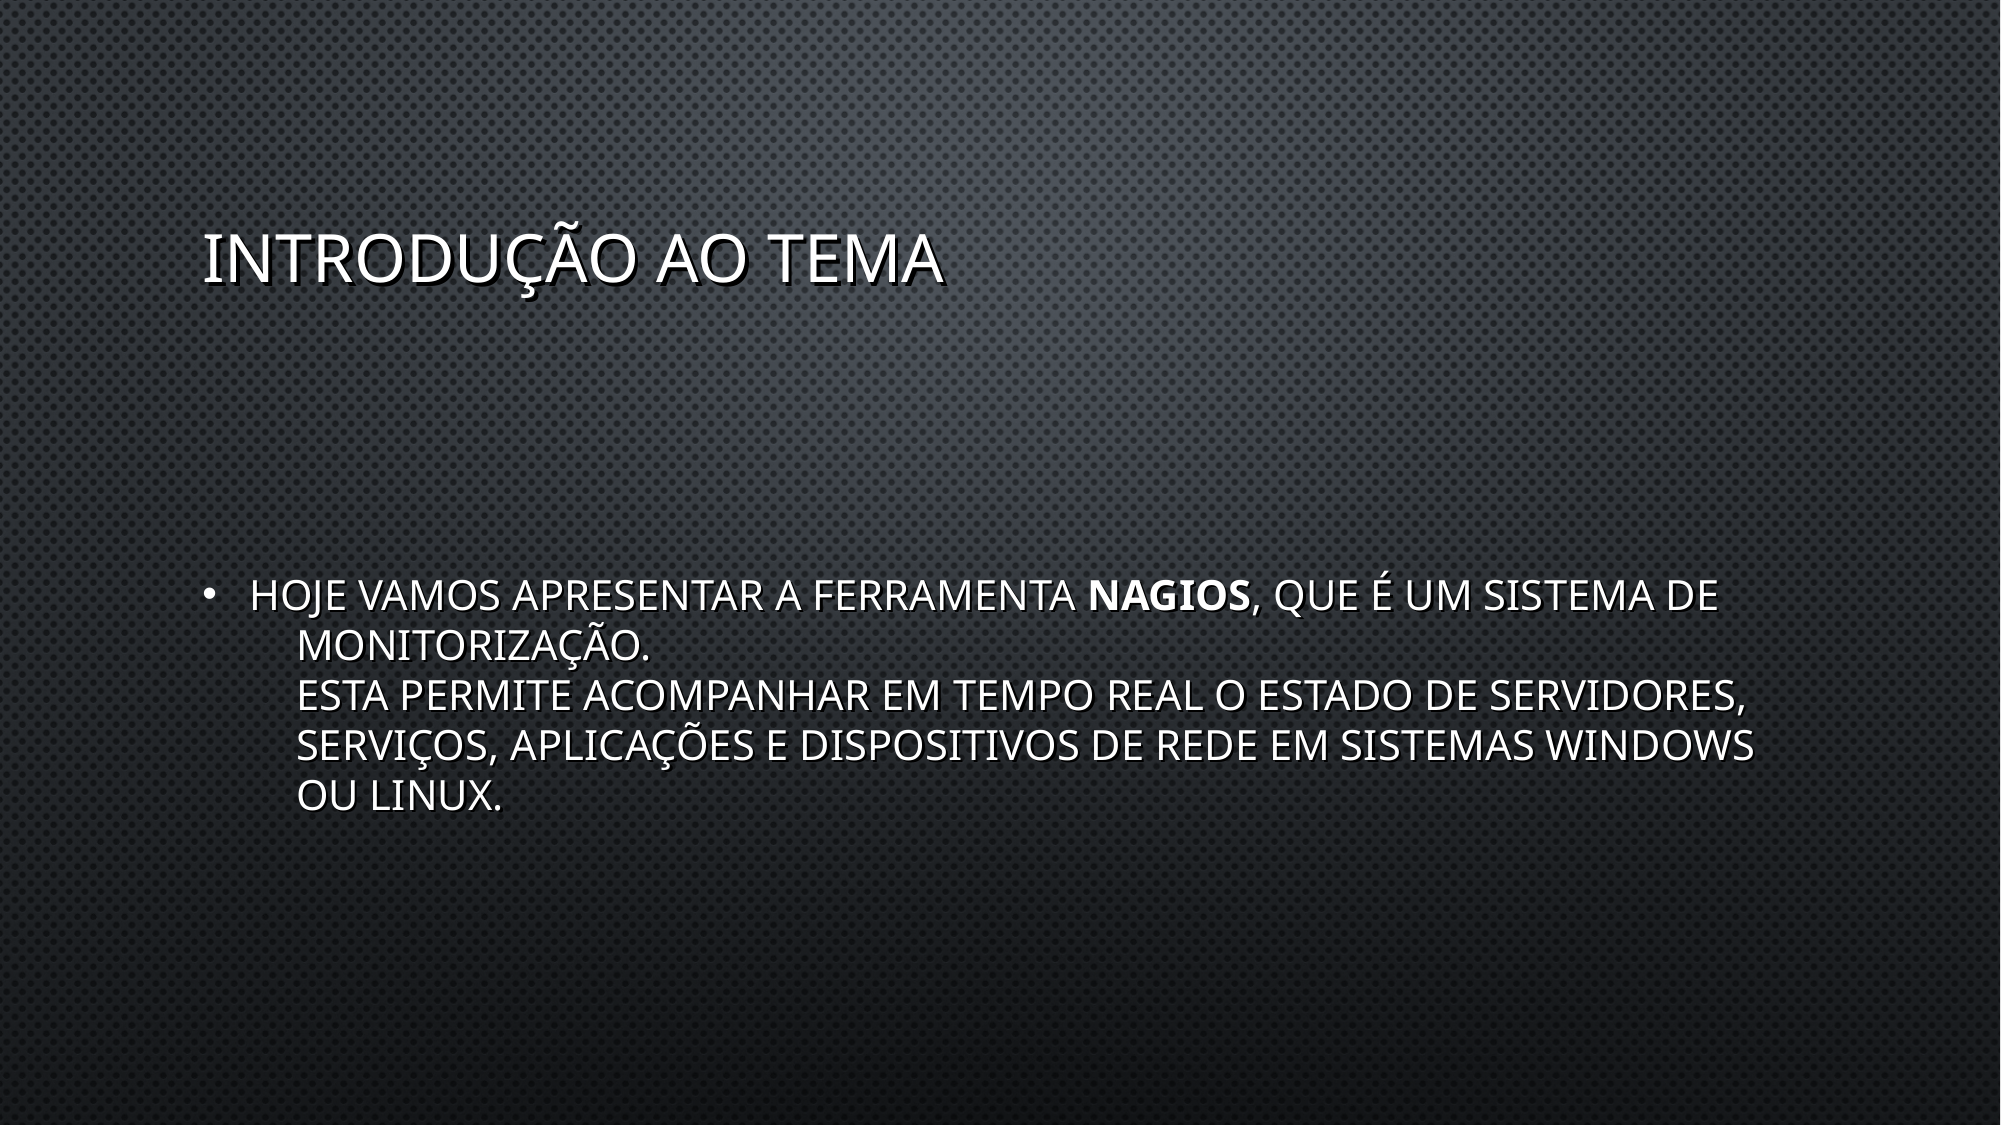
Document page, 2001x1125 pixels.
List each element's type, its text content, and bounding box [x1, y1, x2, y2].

list Hoje vamos apresentar a ferramenta Nagios, que é um sistema de monitorização. Esta permite acompanhar em tempo real o estado de servidores, serviços, aplicações e dispositivos de rede em sistemas windows ou linux. [187, 437, 1813, 950]
title Introdução ao tema [187, 99, 1813, 413]
